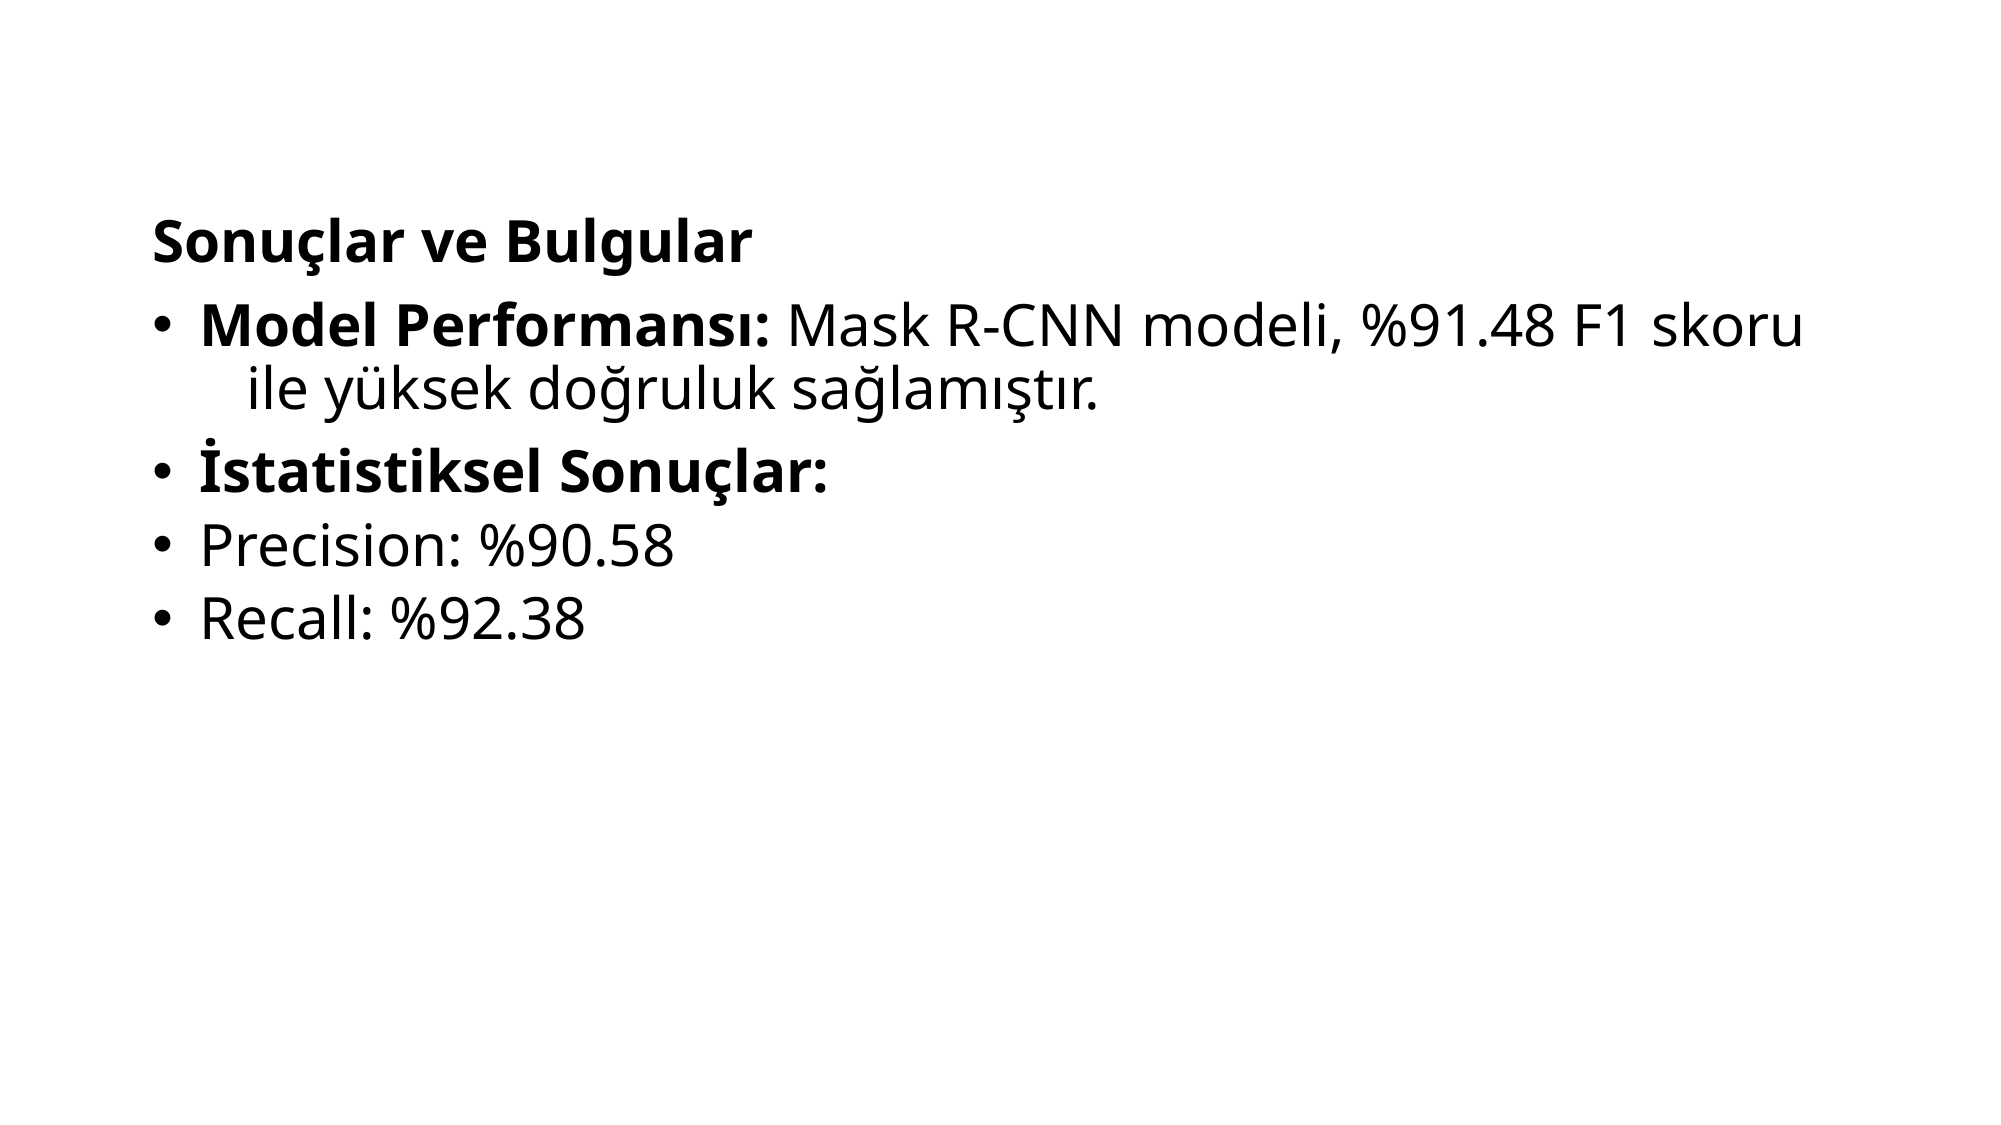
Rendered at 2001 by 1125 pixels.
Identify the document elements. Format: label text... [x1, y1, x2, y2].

list Sonuçlar ve Bulgular Model Performansı: Mask R-CNN modeli, %91.48 F1 skoru ile yüksek doğruluk sağlamıştır. İstatistiksel Sonuçlar: Precision: %90.58 Recall: %92.38 [137, 204, 1863, 919]
